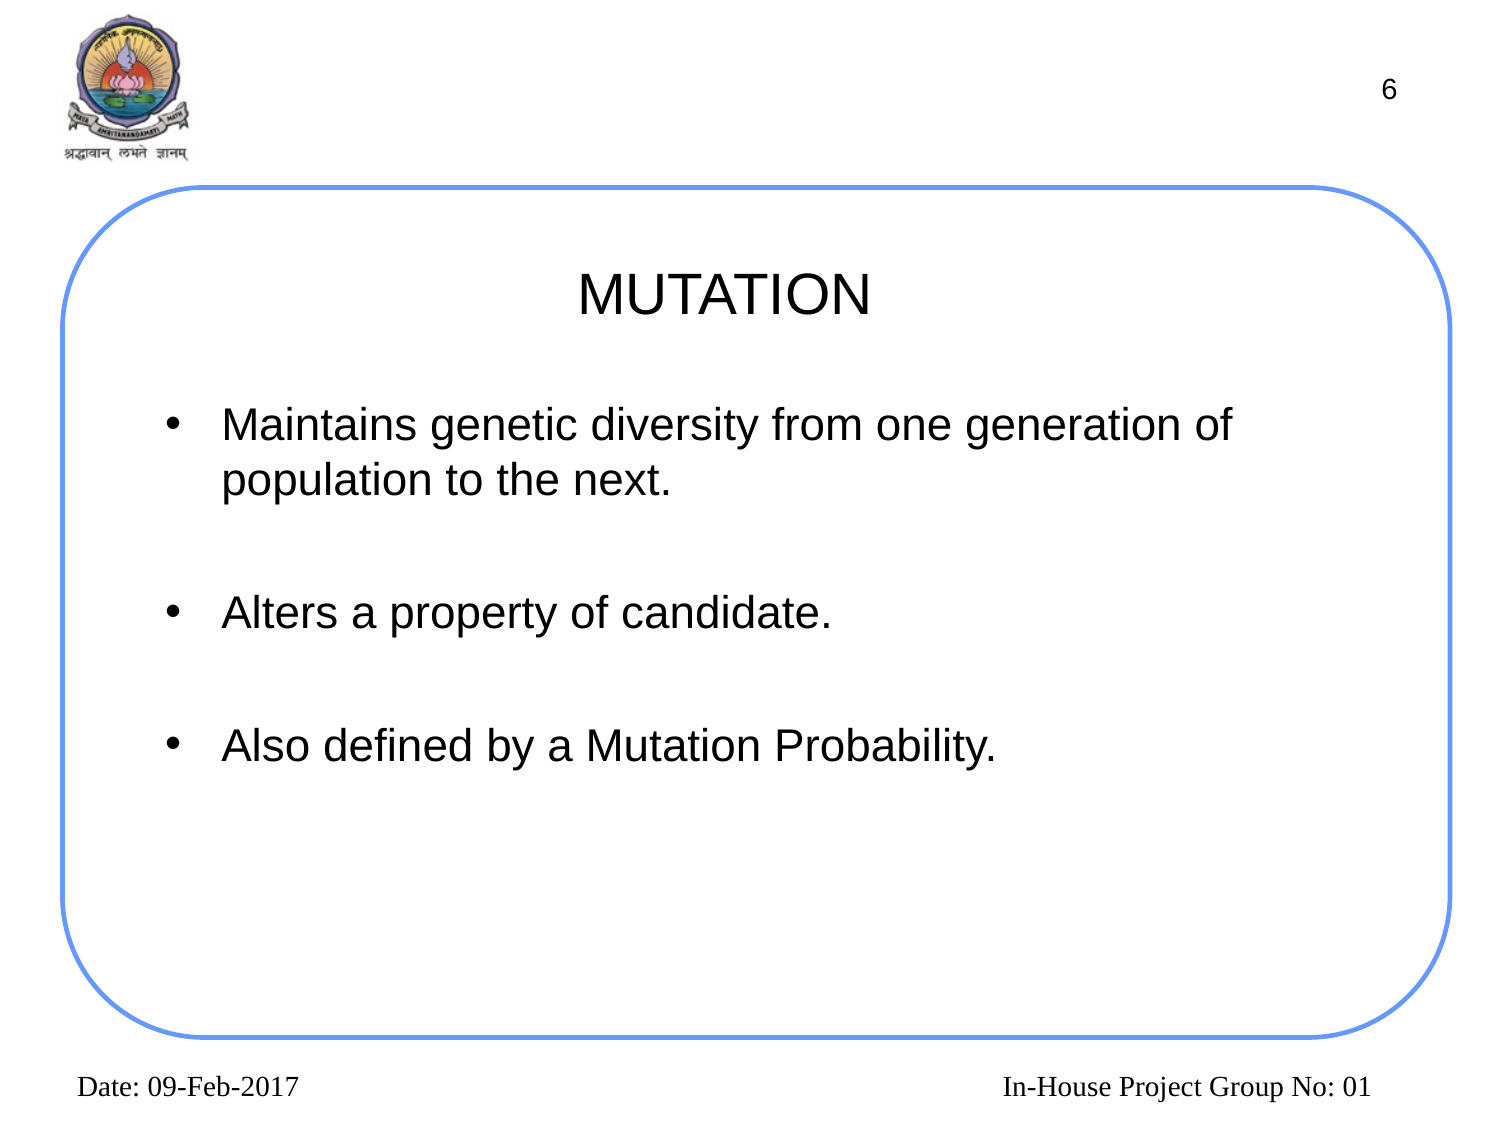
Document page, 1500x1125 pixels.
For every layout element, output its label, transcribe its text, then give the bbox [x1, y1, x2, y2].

text_box Date: 09-Feb-2017 [62, 1059, 413, 1125]
text_box In-House Project Group No: 01 [949, 1059, 1426, 1125]
text_box <number> [1149, 62, 1413, 141]
list Maintains genetic diversity from one generation of population to the next. Alters a property of candidate. Also defined by a Mutation Probability. [150, 387, 1351, 1005]
title MUTATION [162, 224, 1288, 358]
picture [62, 12, 193, 163]
